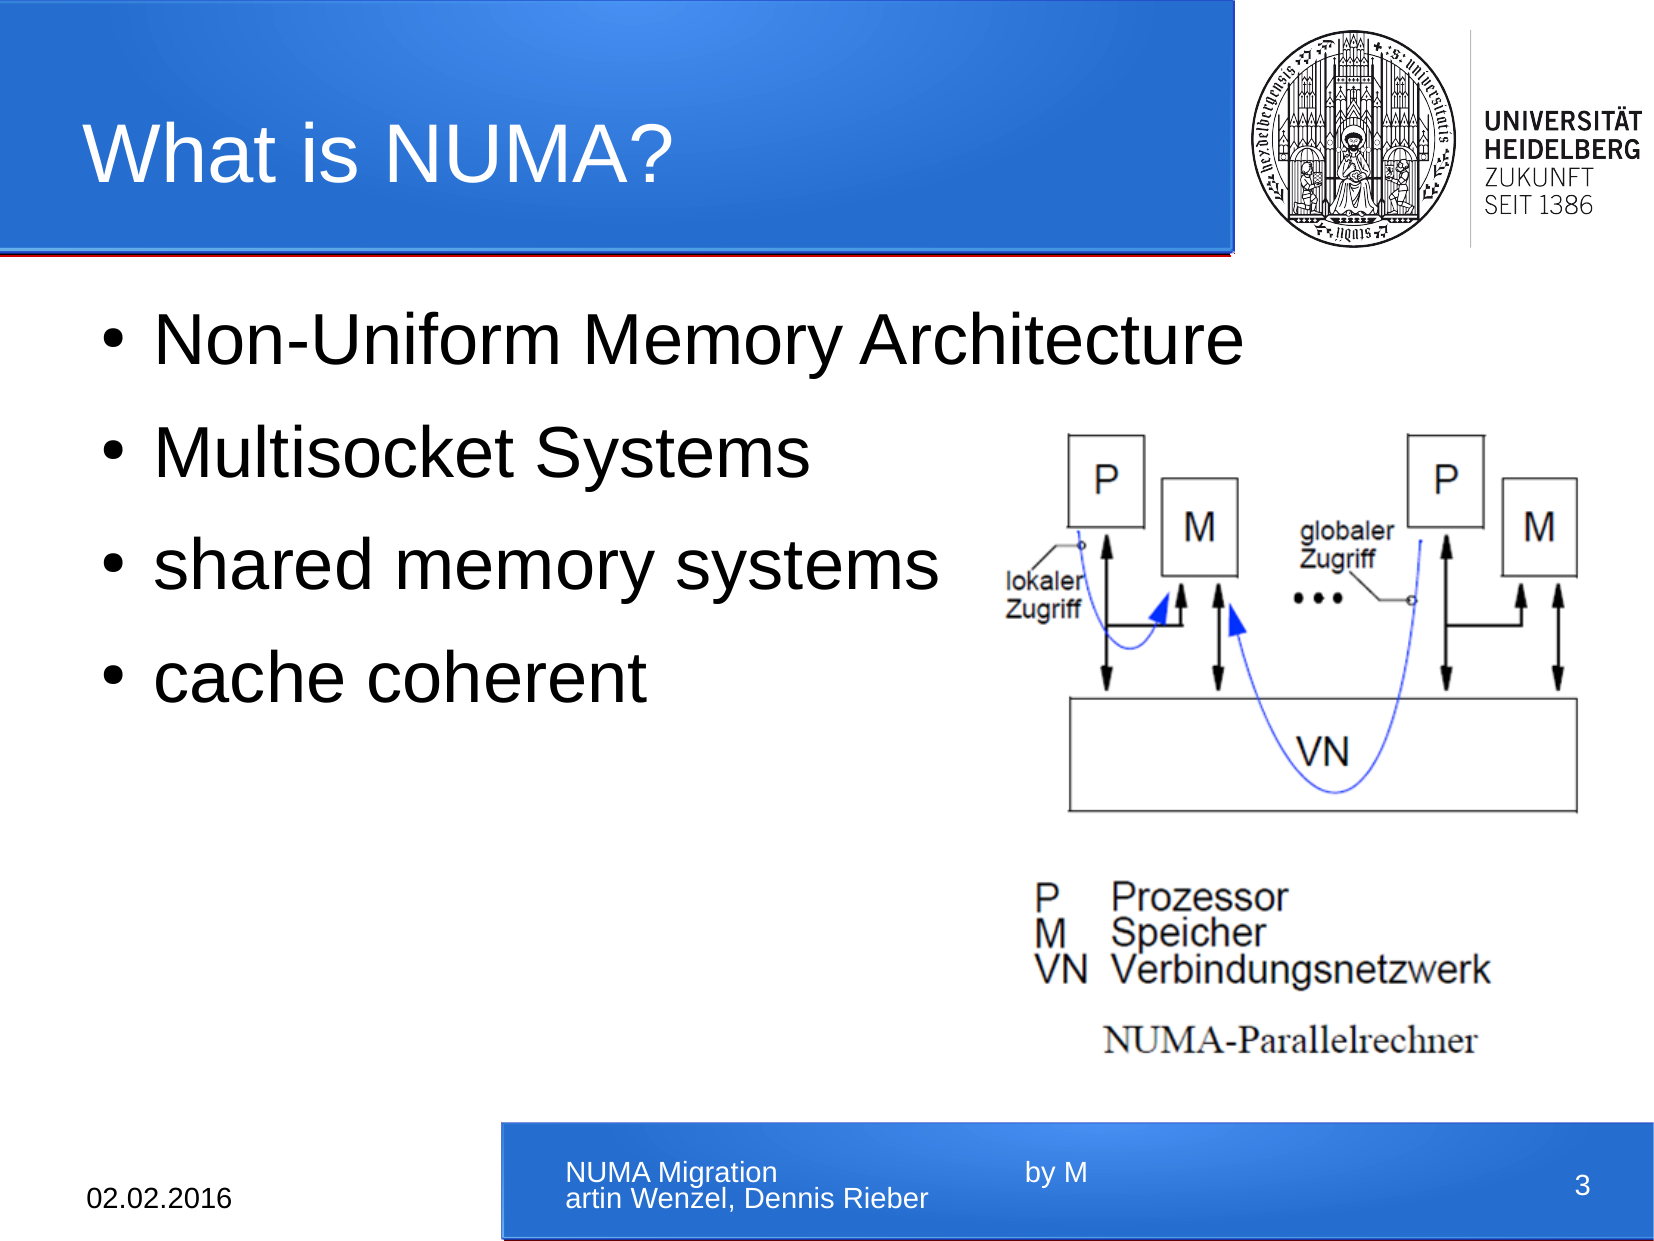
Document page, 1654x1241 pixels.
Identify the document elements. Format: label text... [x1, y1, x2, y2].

picture [496, 1121, 1654, 1241]
list Non-Uniform Memory Architecture Multisocket Systems shared memory systems cache coherent [82, 299, 1571, 1019]
picture [0, 0, 1238, 262]
picture [1003, 404, 1609, 1087]
title What is NUMA? [82, 94, 1264, 213]
picture [1251, 30, 1642, 248]
